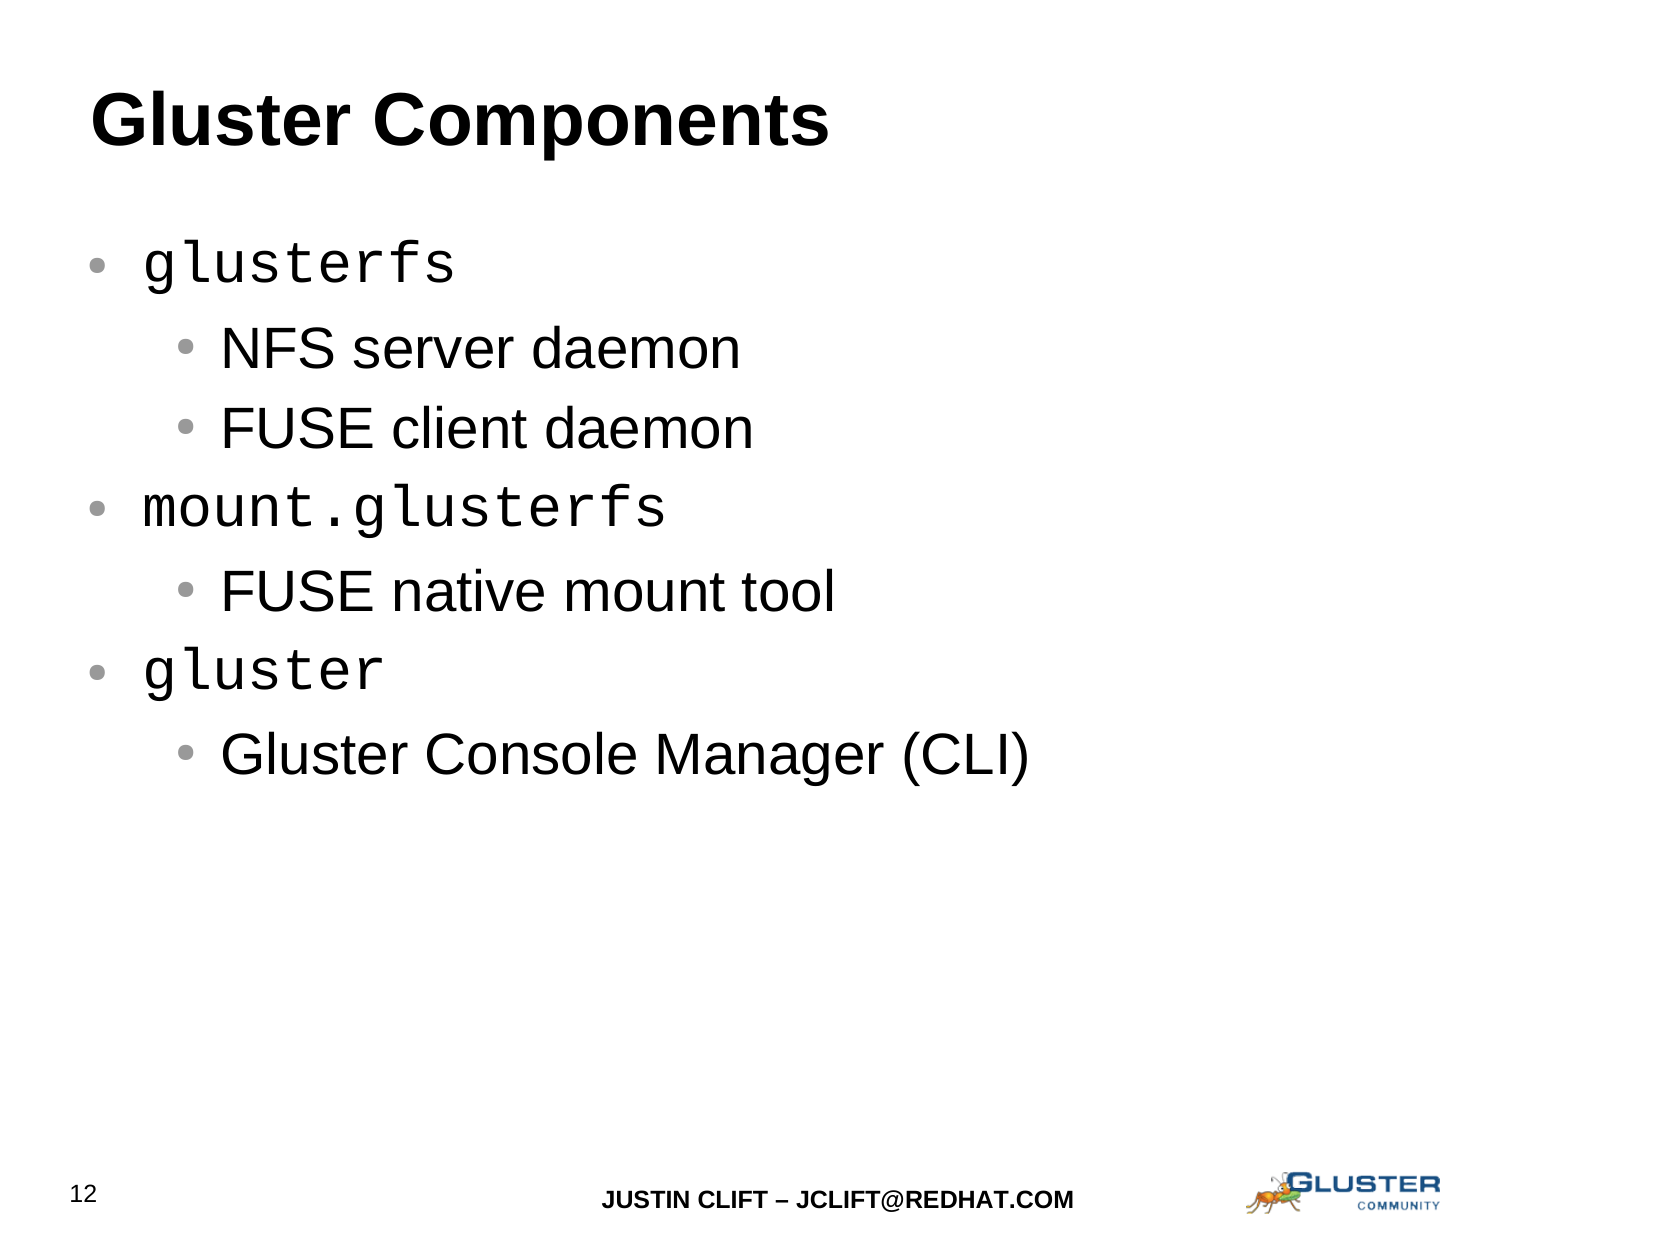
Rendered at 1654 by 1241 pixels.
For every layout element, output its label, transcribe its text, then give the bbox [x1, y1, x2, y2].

title Gluster Components [90, 15, 1579, 223]
list glusterfs NFS server daemon FUSE client daemon mount.glusterfs FUSE native mount tool gluster Gluster Console Manager (CLI) [86, 232, 1576, 1111]
picture [1246, 1170, 1440, 1215]
